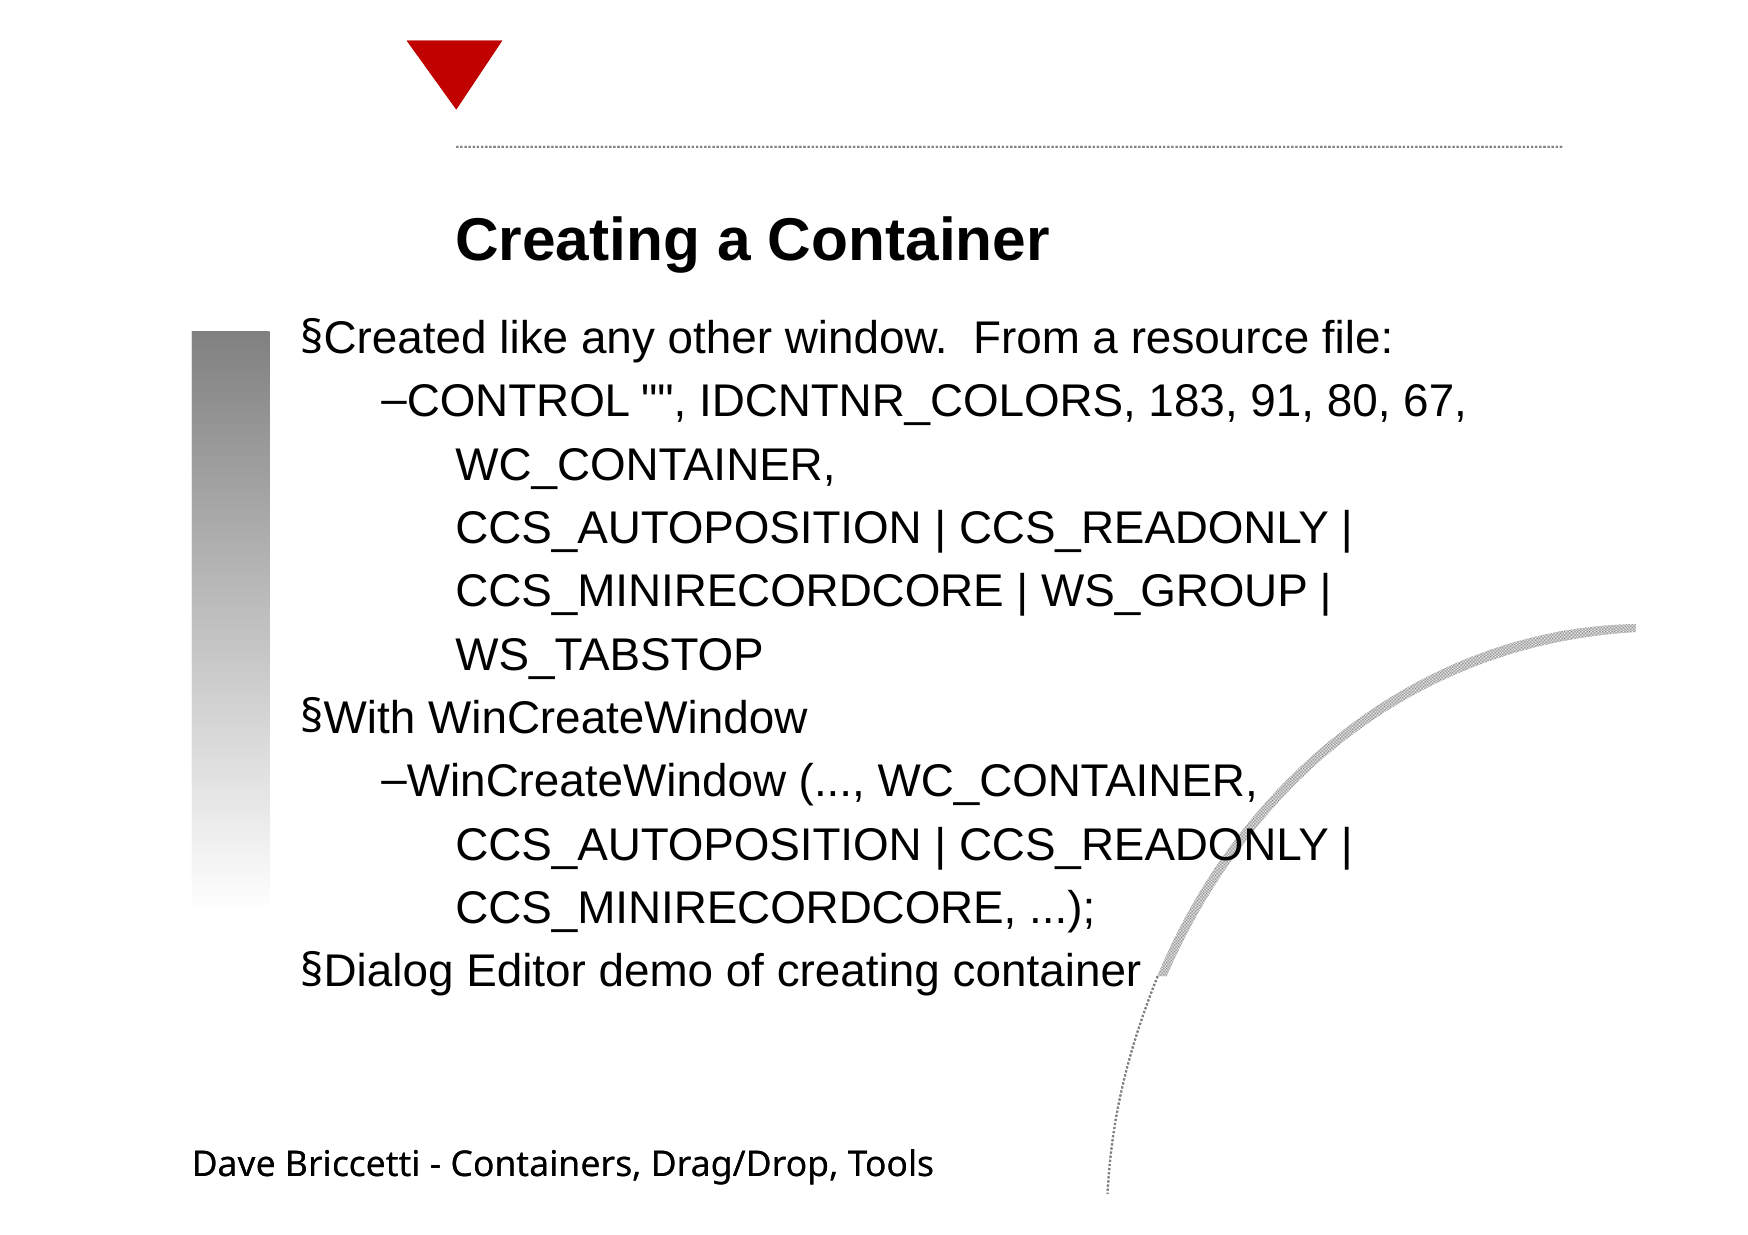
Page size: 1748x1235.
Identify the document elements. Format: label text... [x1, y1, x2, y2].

text_box Created like any other window. From a resource file: CONTROL "", IDCNTNR_COLORS, 183, 91, 80, 67, WC_CONTAINER, CCS_AUTOPOSITION | CCS_READONLY | CCS_MINIRECORDCORE | WS_GROUP | WS_TABSTOP With WinCreateWindow WinCreateWindow (..., WC_CONTAINER, CCS_AUTOPOSITION | CCS_READONLY | CCS_MINIRECORDCORE, ...); Dialog Editor demo of creating container [300, 307, 1561, 1123]
text_box Creating a Container [455, 196, 1568, 277]
text_box [1561, 624, 1636, 642]
text_box Dave Briccetti - Containers, Drag/Drop, Tools [191, 1141, 1505, 1210]
text_box [406, 40, 503, 110]
text_box [192, 332, 269, 911]
